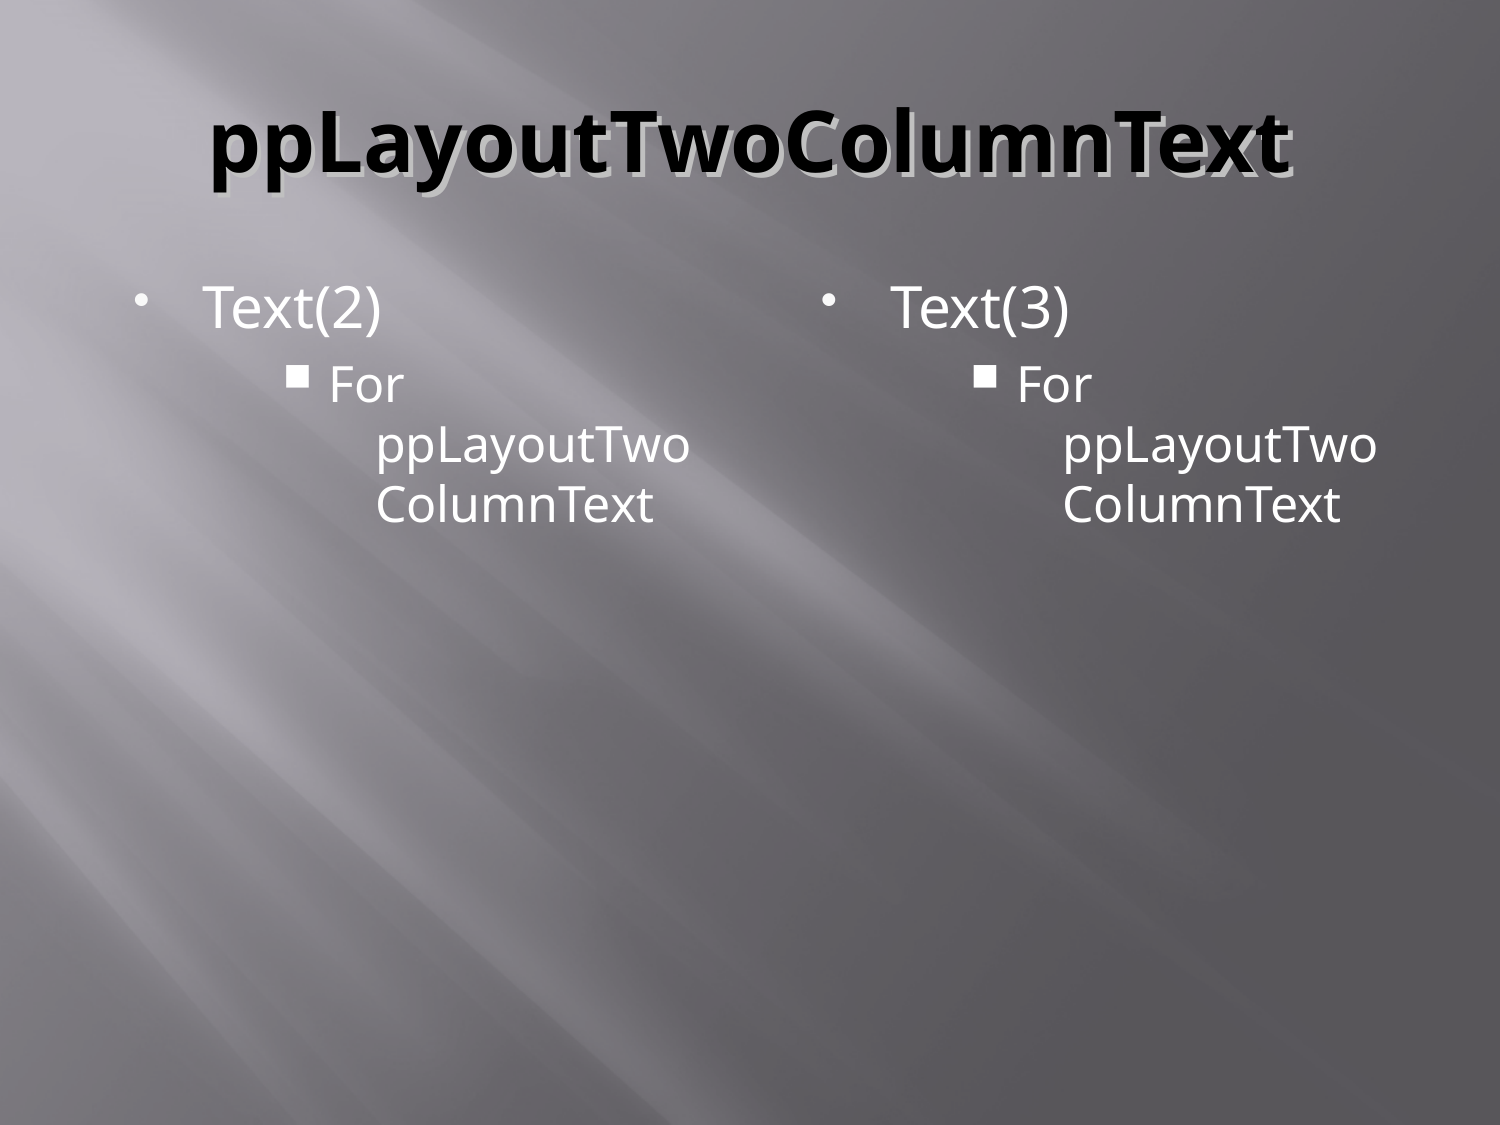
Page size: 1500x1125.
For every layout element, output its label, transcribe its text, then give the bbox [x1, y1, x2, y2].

list Text(3) For ppLayoutTwoColumnText [762, 262, 1426, 1035]
list Text(2) For ppLayoutTwoColumnText [75, 262, 738, 1035]
title ppLayoutTwoColumnText [75, 45, 1426, 233]
